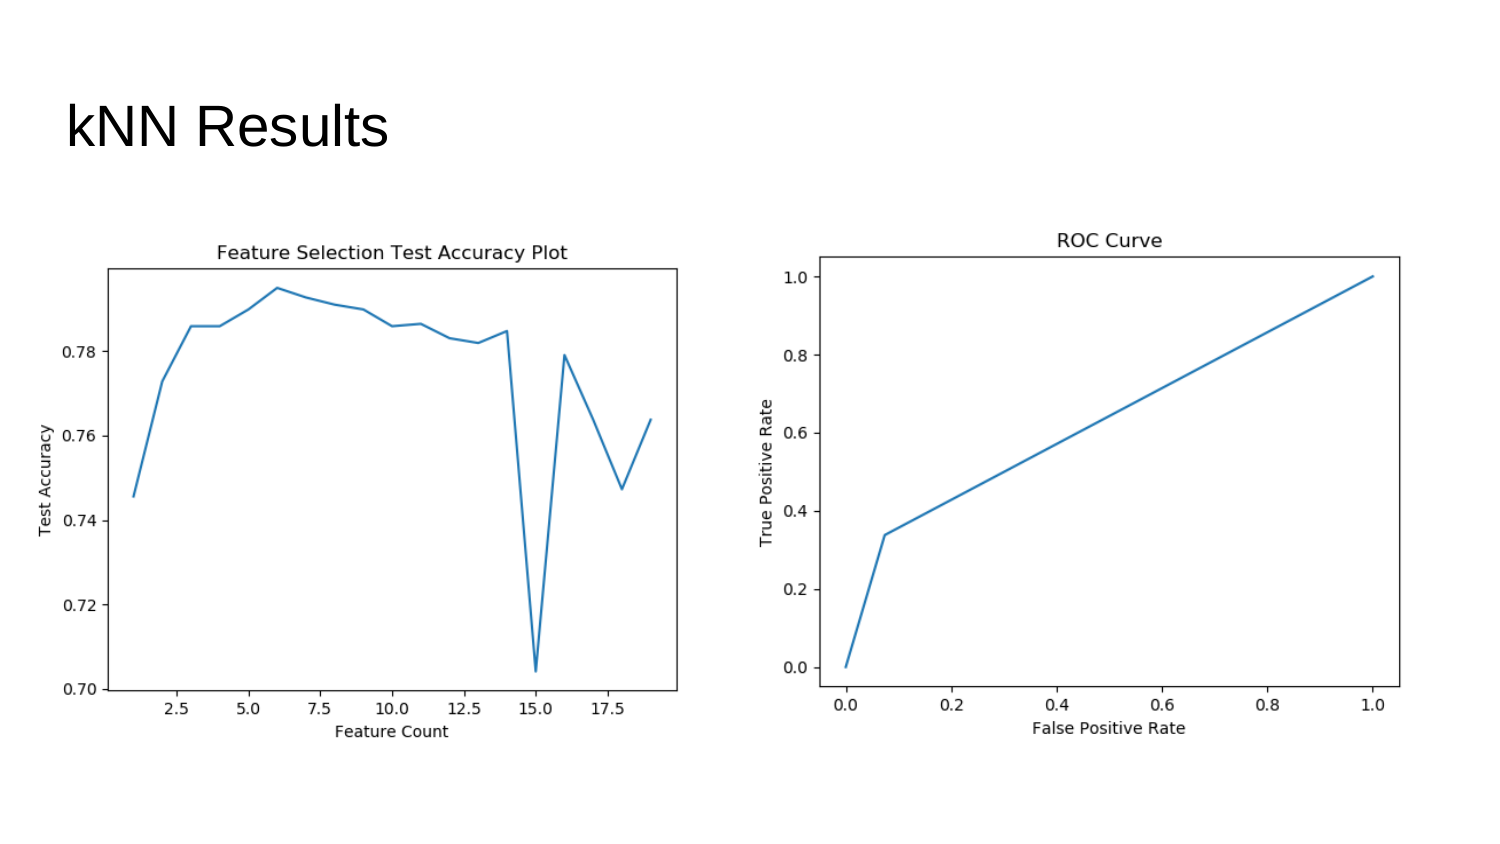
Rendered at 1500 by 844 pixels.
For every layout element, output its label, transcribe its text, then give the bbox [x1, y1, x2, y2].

title kNN Results [51, 72, 1449, 167]
picture [16, 190, 1474, 751]
